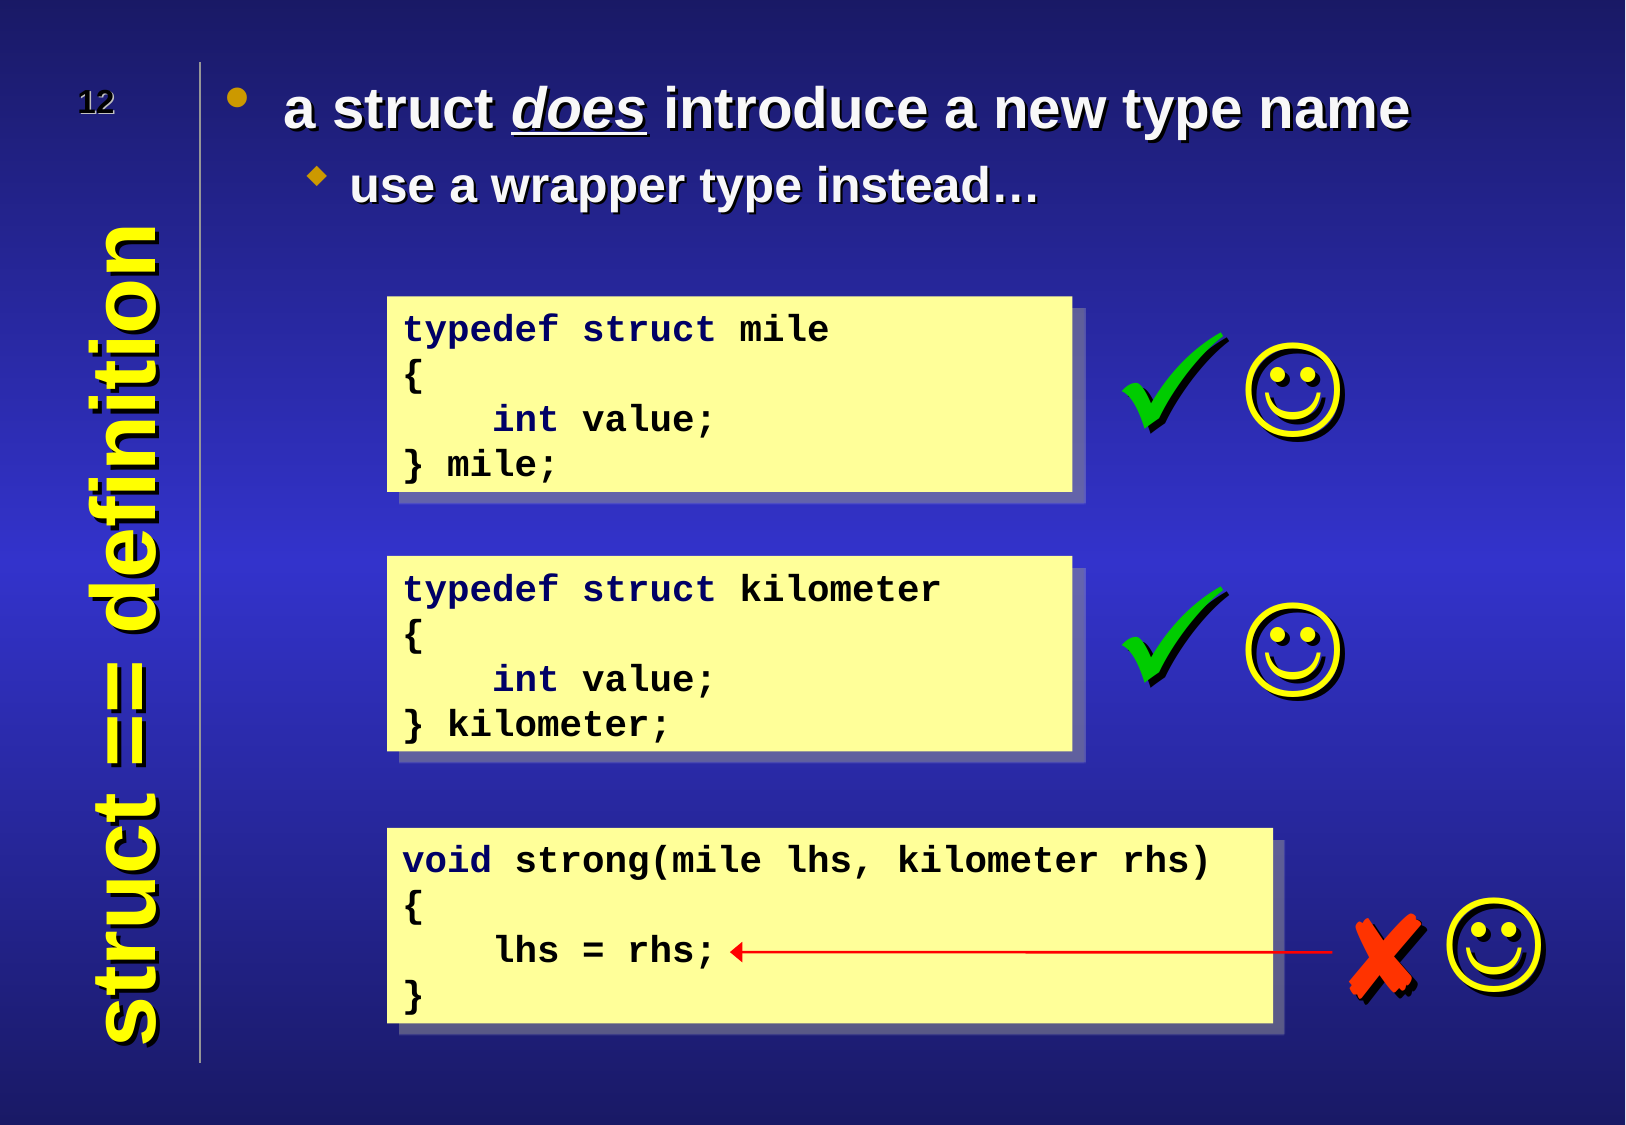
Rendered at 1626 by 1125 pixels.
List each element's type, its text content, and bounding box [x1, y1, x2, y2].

text_box void strong(mile lhs, kilometer rhs) { lhs = rhs; } [387, 827, 1274, 1024]
list a struct does introduce a new type name use a wrapper type instead… [212, 62, 1550, 1063]
text_box typedef struct mile { int value; } mile; [387, 296, 1073, 492]
text_box  [1320, 852, 1464, 1047]
title struct == definition [50, 187, 188, 1063]
text_box  [1225, 562, 1415, 728]
text_box  [1096, 545, 1286, 740]
text_box typedef struct kilometer { int value; } kilometer; [387, 555, 1073, 752]
text_box  [1095, 290, 1285, 486]
text_box  [1225, 302, 1415, 469]
text_box  [1427, 857, 1616, 1024]
